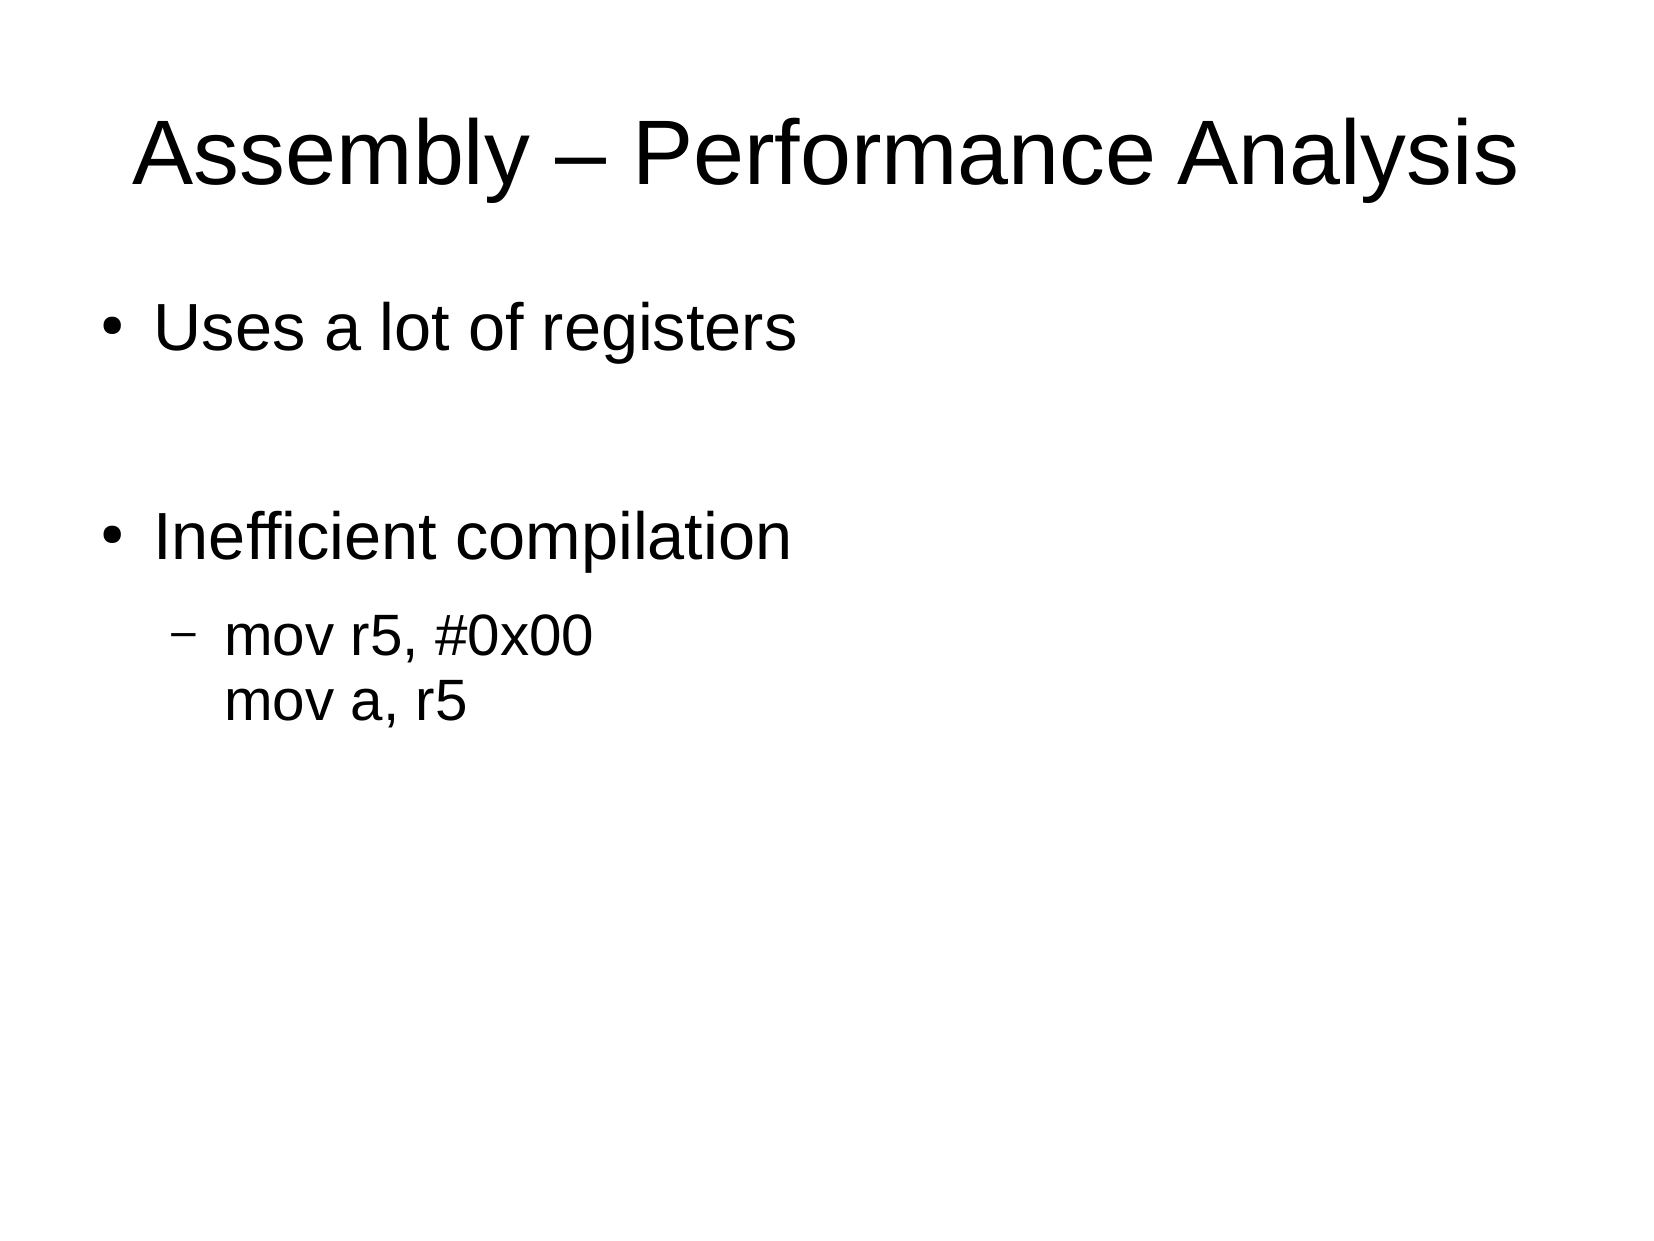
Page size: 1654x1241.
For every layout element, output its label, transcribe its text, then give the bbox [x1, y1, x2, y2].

title Assembly – Performance Analysis [82, 49, 1571, 257]
list Uses a lot of registers Inefficient compilation mov r5, #0x00 mov a, r5 [82, 290, 1538, 1010]
